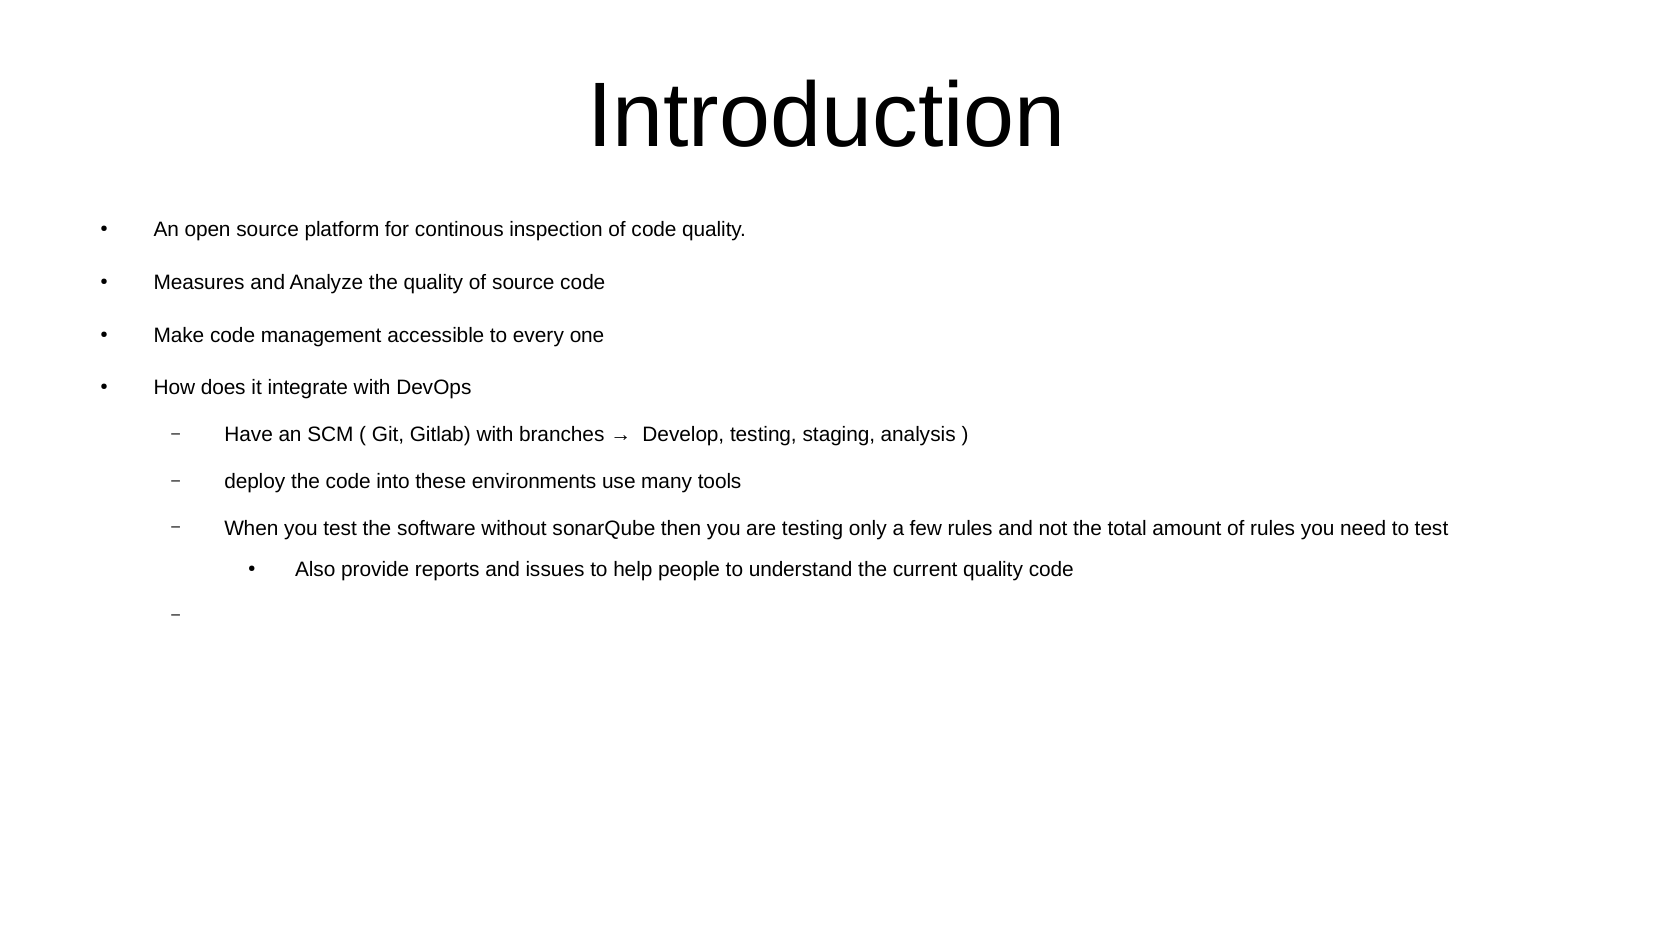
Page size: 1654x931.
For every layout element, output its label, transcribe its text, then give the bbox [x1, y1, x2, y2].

list An open source platform for continous inspection of code quality. Measures and Analyze the quality of source code Make code management accessible to every one How does it integrate with DevOps Have an SCM ( Git, Gitlab) with branches → Develop, testing, staging, analysis ) deploy the code into these environments use many tools When you test the software without sonarQube then you are testing only a few rules and not the total amount of rules you need to test Also provide reports and issues to help people to understand the current quality code [82, 217, 1621, 916]
title Introduction [82, 37, 1571, 193]
